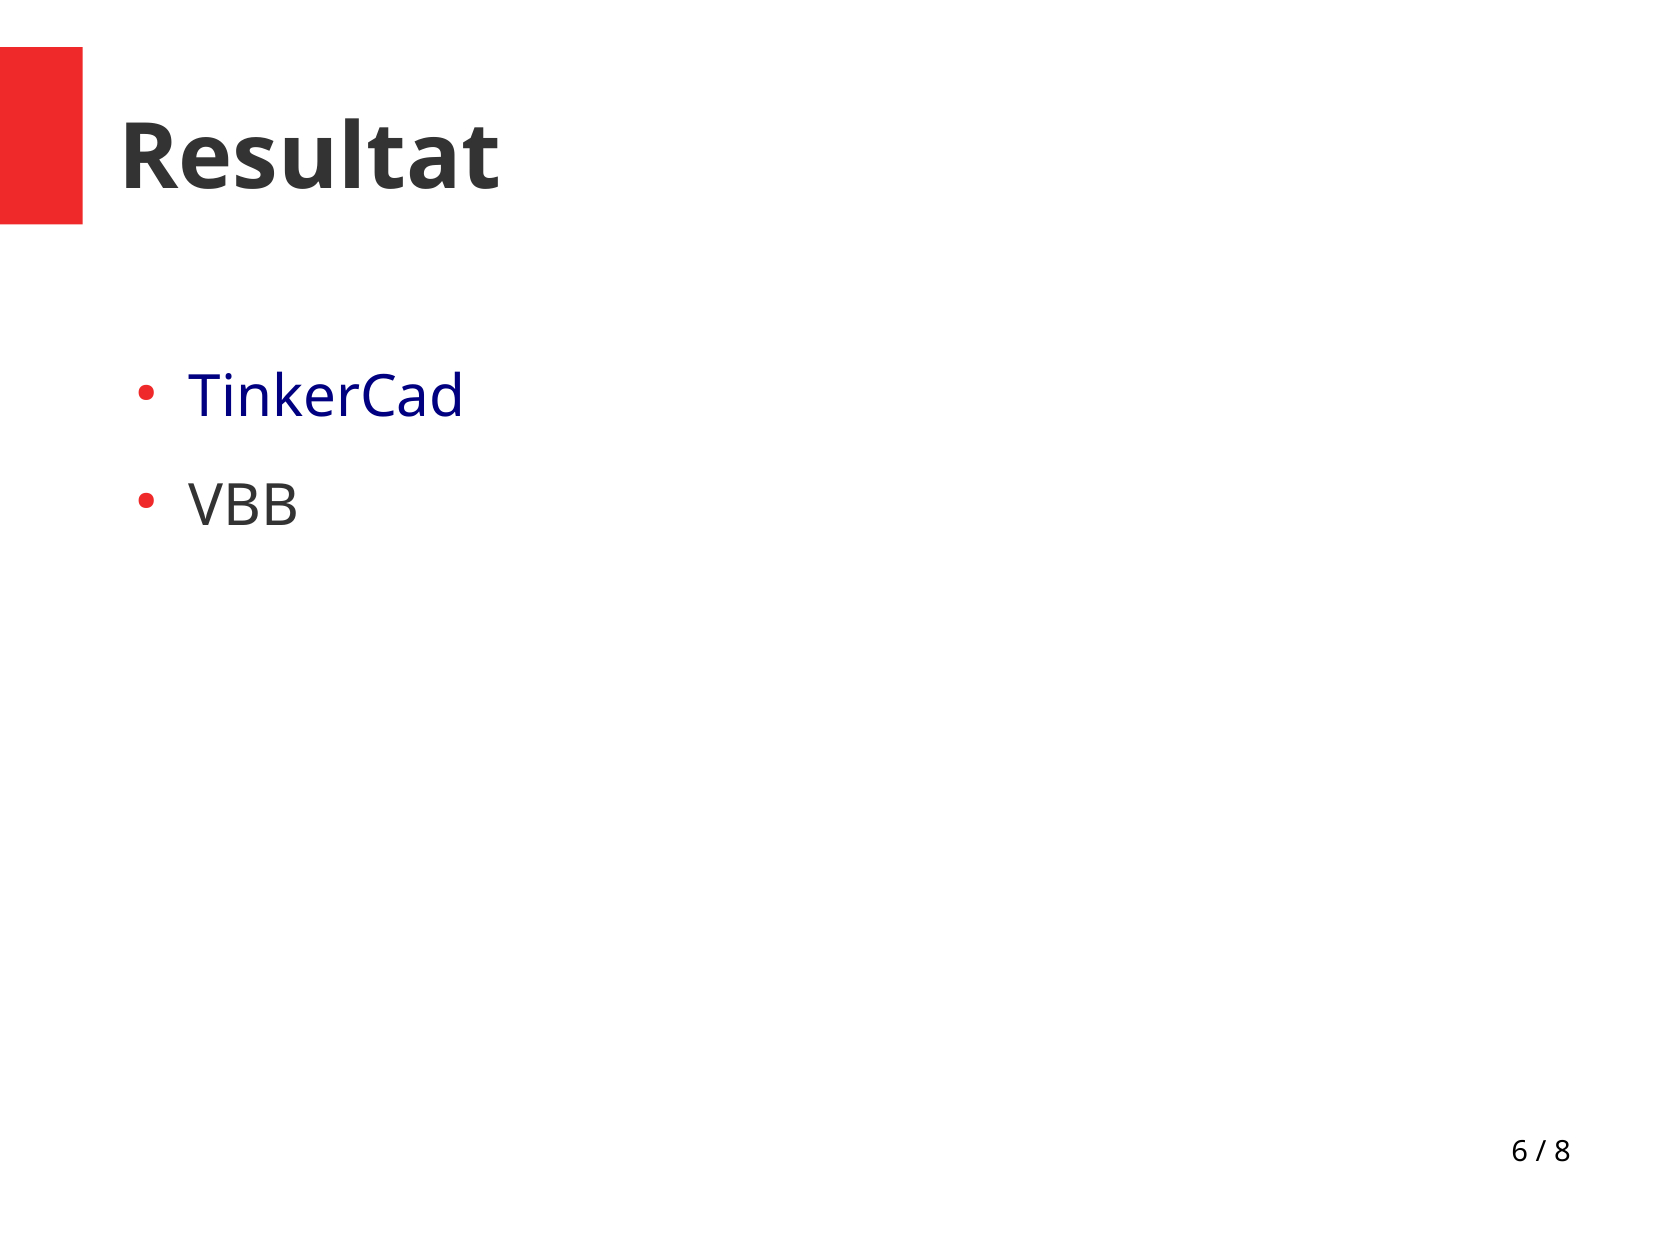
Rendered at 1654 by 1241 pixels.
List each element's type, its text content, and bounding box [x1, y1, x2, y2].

title Resultat [118, 49, 1571, 257]
list TinkerCad VBB [118, 354, 1536, 1074]
